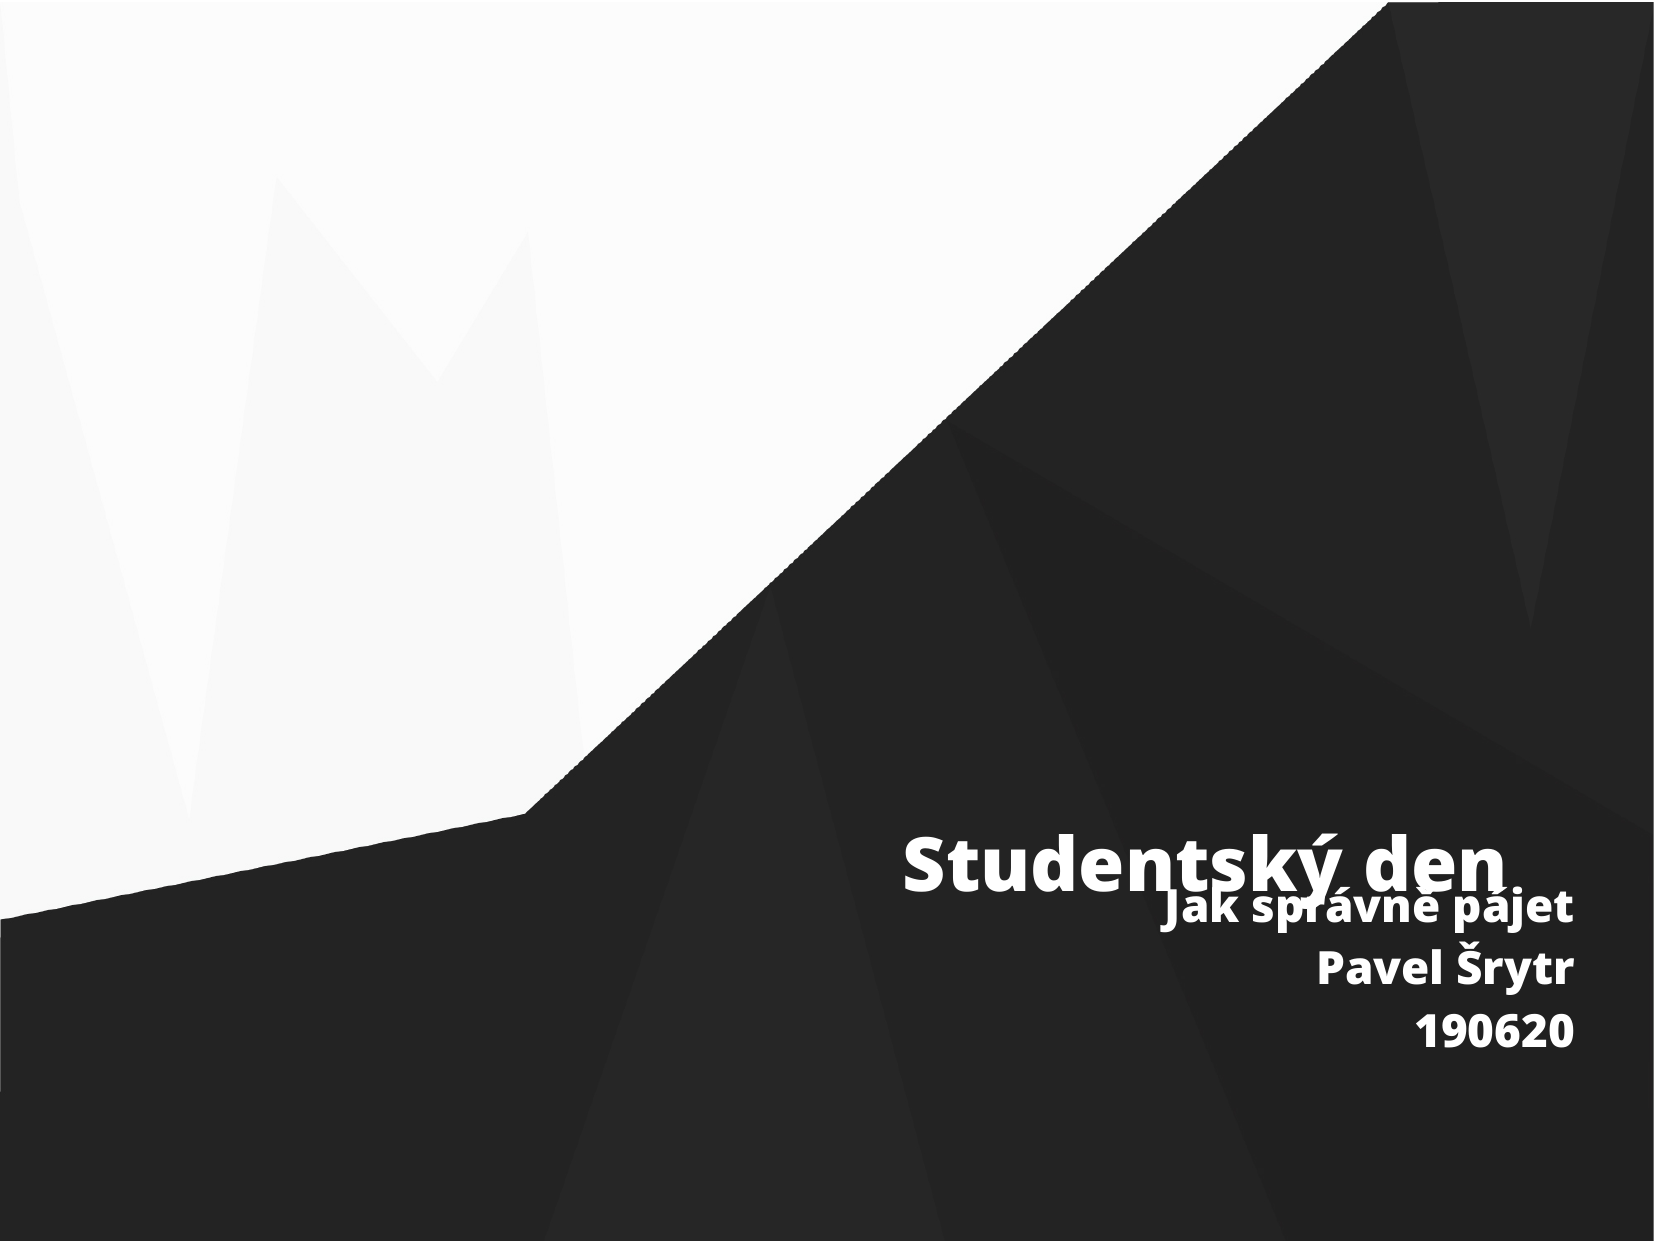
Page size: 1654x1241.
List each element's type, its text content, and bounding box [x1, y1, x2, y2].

subtitle Jak správně pájet Pavel Šrytr 190620 [900, 896, 1576, 1164]
title Studentský den [902, 787, 1651, 938]
picture [0, 2, 1654, 1241]
